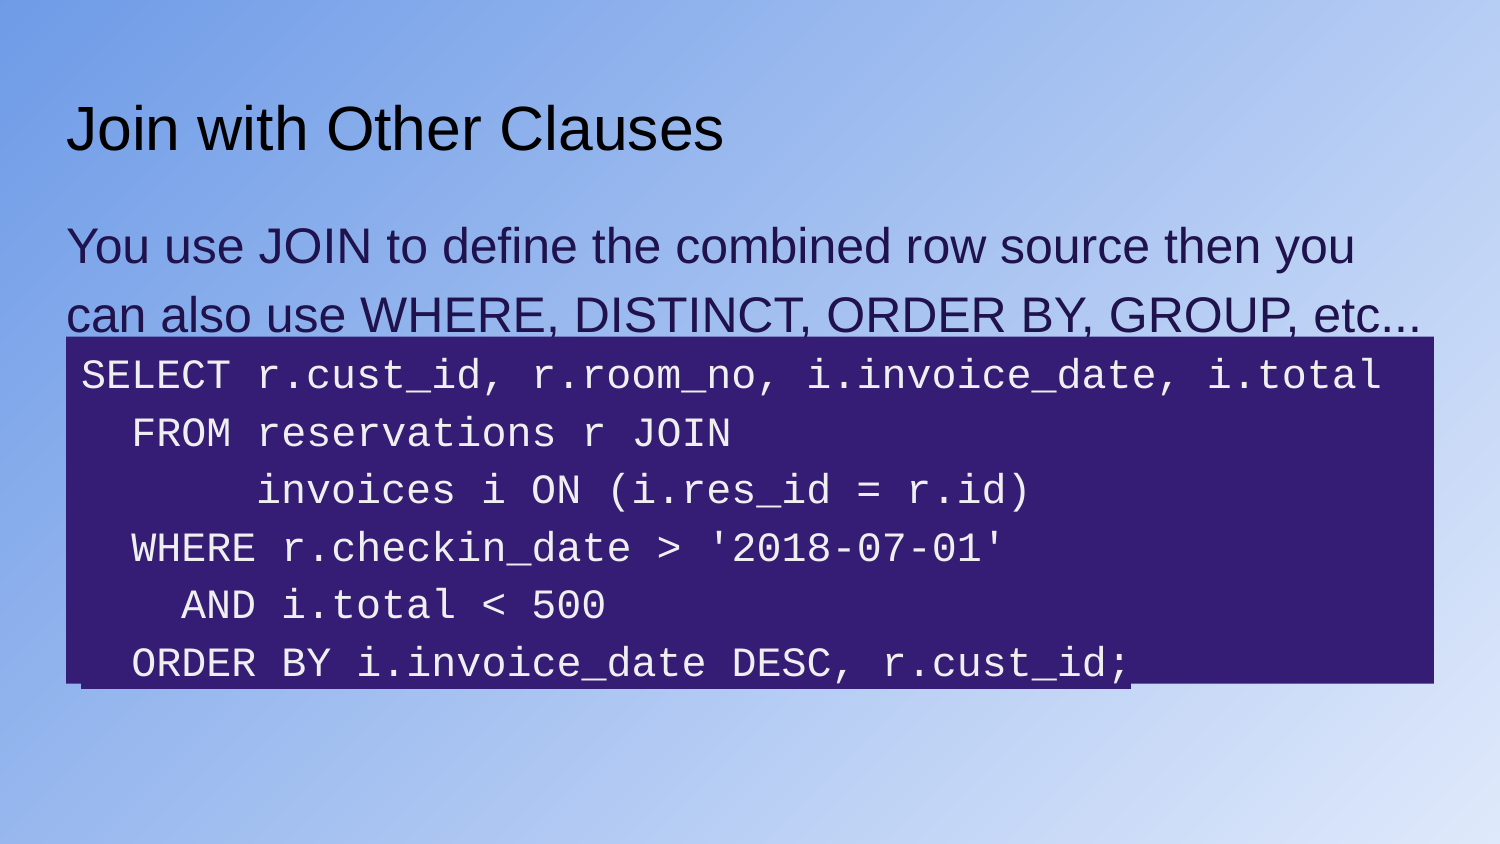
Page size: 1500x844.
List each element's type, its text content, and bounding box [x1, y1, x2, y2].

list You use JOIN to define the combined row source then you can also use WHERE, DISTINCT, ORDER BY, GROUP, etc... [51, 189, 1449, 750]
title Join with Other Clauses [51, 72, 1449, 167]
text_box SELECT r.cust_id, r.room_no, i.invoice_date, i.total FROM reservations r JOIN invoices i ON (i.res_id = r.id) WHERE r.checkin_date > '2018-07-01' AND i.total < 500 ORDER BY i.invoice_date DESC, r.cust_id; [66, 336, 1434, 684]
